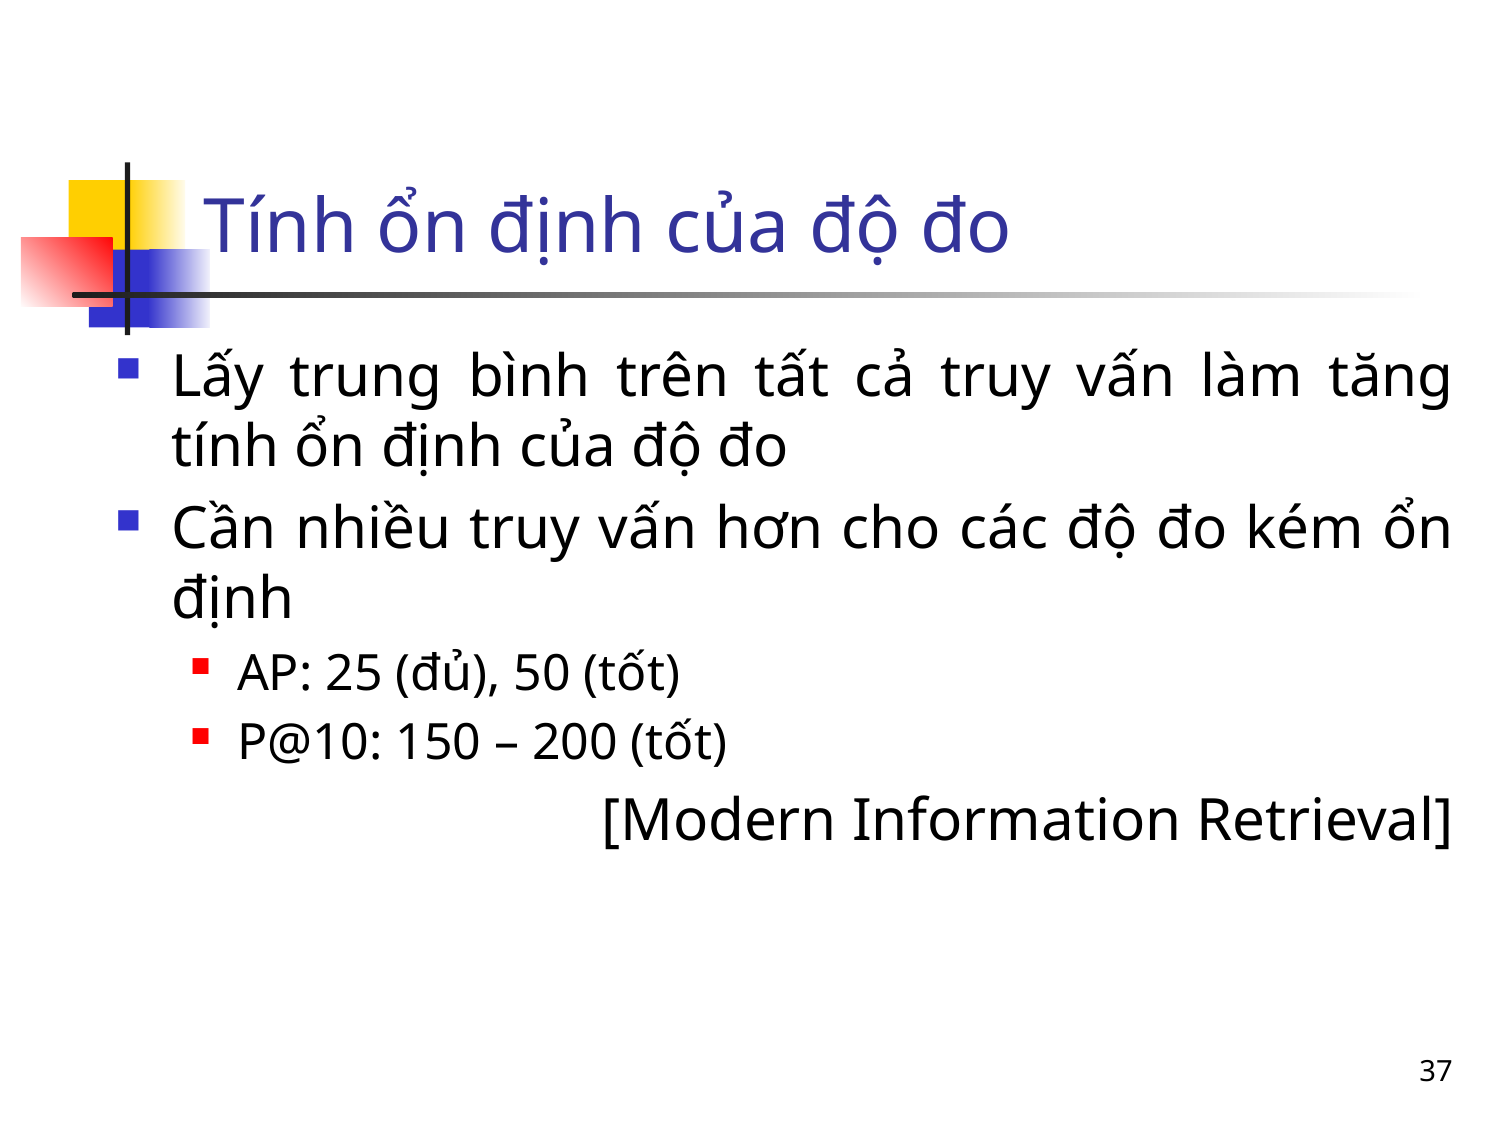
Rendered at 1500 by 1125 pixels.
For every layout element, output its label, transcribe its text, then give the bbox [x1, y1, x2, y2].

title Tính ổn định của độ đo [188, 35, 1468, 275]
slide_number <number> [1155, 1024, 1468, 1100]
list Lấy trung bình trên tất cả truy vấn làm tăng tính ổn định của độ đo Cần nhiều truy vấn hơn cho các độ đo kém ổn định AP: 25 (đủ), 50 (tốt) P@10: 150 – 200 (tốt) [Modern Information Retrieval] [100, 331, 1469, 1006]
